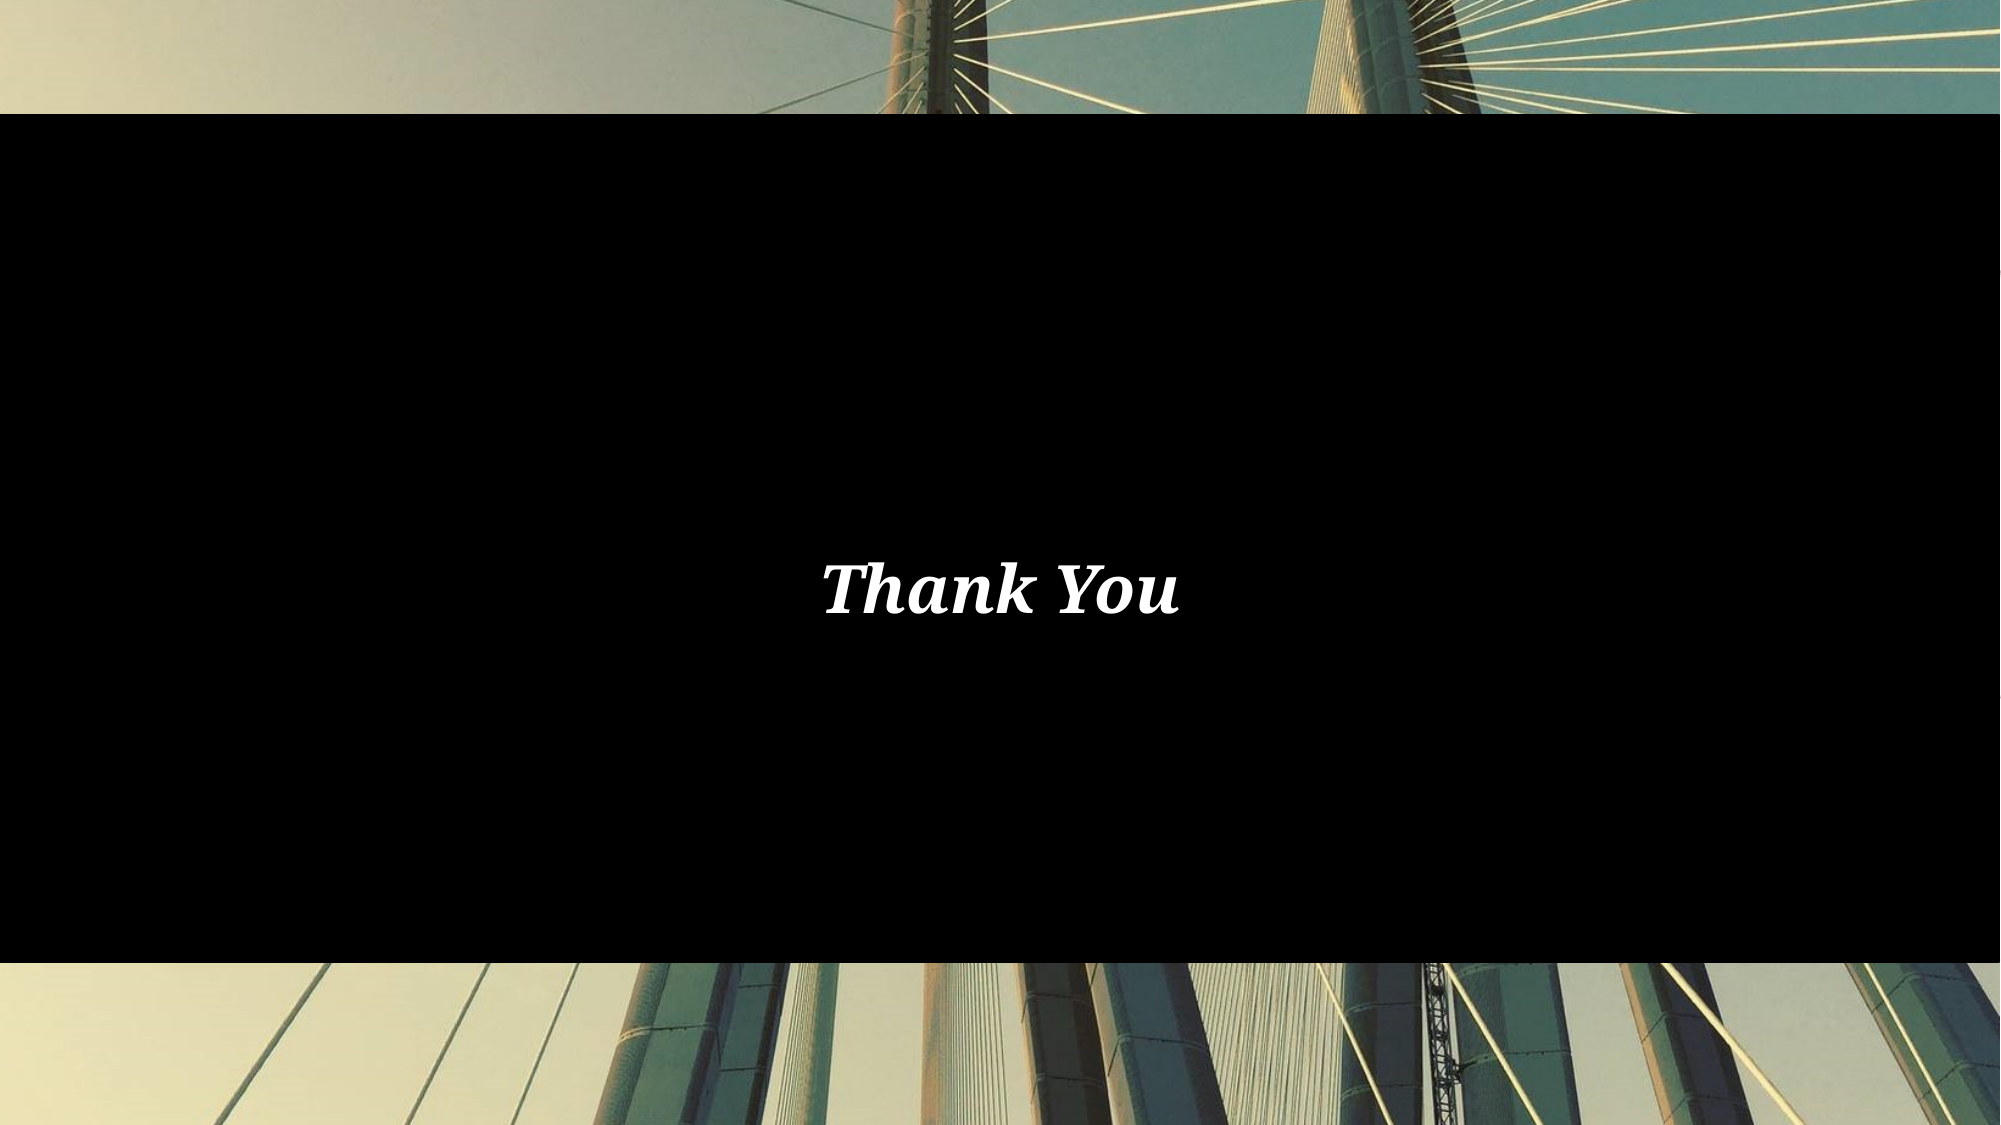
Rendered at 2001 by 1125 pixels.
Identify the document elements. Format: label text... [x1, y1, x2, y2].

text_box [0, 114, 2000, 963]
picture [0, 0, 2000, 114]
title Thank You [249, 207, 1750, 636]
picture [0, 963, 2000, 1125]
